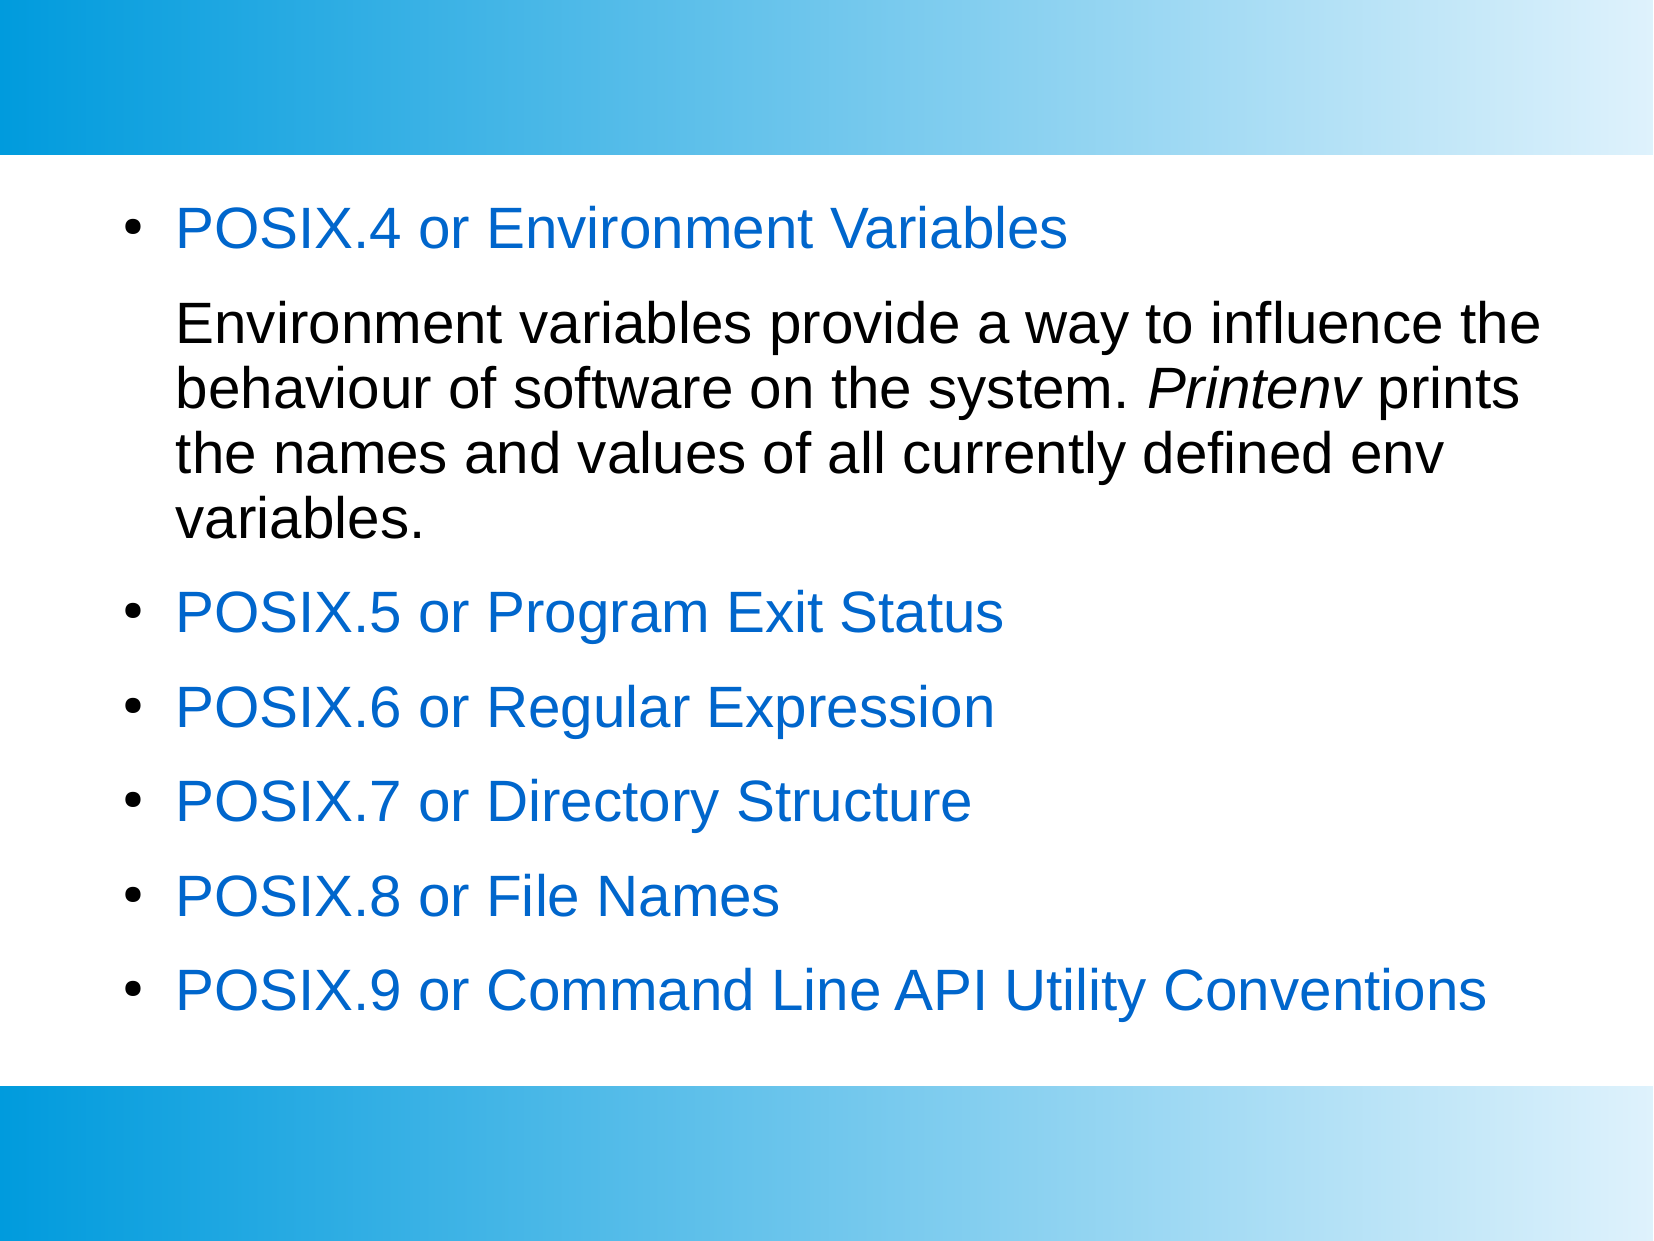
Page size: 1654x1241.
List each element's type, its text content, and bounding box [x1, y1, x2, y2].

list POSIX.4 or Environment Variables Environment variables provide a way to influence the behaviour of software on the system. Printenv prints the names and values of all currently defined env variables. POSIX.5 or Program Exit Status POSIX.6 or Regular Expression POSIX.7 or Directory Structure POSIX.8 or File Names POSIX.9 or Command Line API Utility Conventions [105, 195, 1594, 1066]
